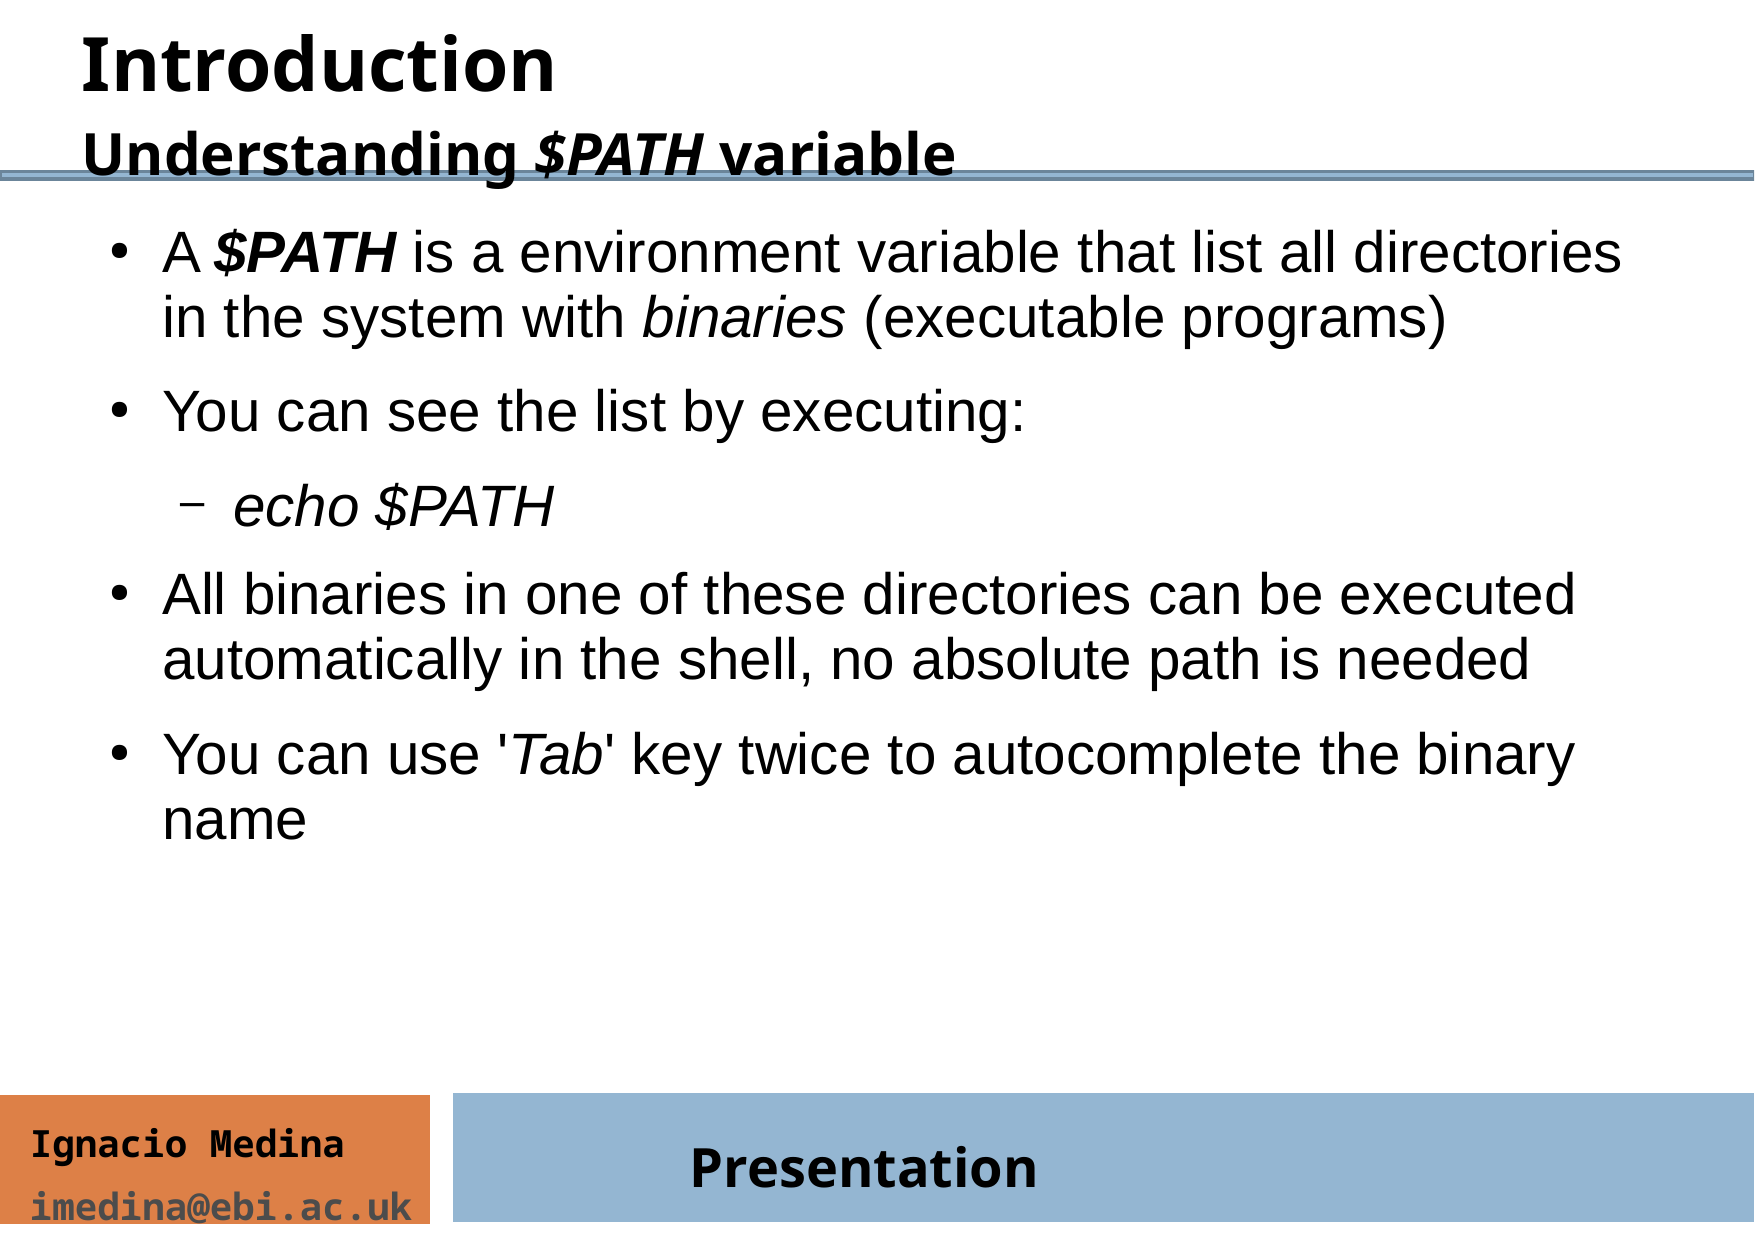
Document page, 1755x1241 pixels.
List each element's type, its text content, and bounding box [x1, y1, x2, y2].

text_box Ignacio Medina imedina@ebi.ac.uk [15, 1110, 436, 1224]
text_box [514, 171, 1754, 179]
text_box Presentation [675, 1122, 1726, 1201]
list A $PATH is a environment variable that list all directories in the system with binaries (executable programs) You can see the list by executing: echo $PATH All binaries in one of these directories can be executed automatically in the shell, no absolute path is needed You can use 'Tab' key twice to autocomplete the binary name [91, 219, 1636, 939]
text_box Introduction Understanding $PATH variable [67, 3, 1688, 174]
text_box [0, 171, 506, 179]
